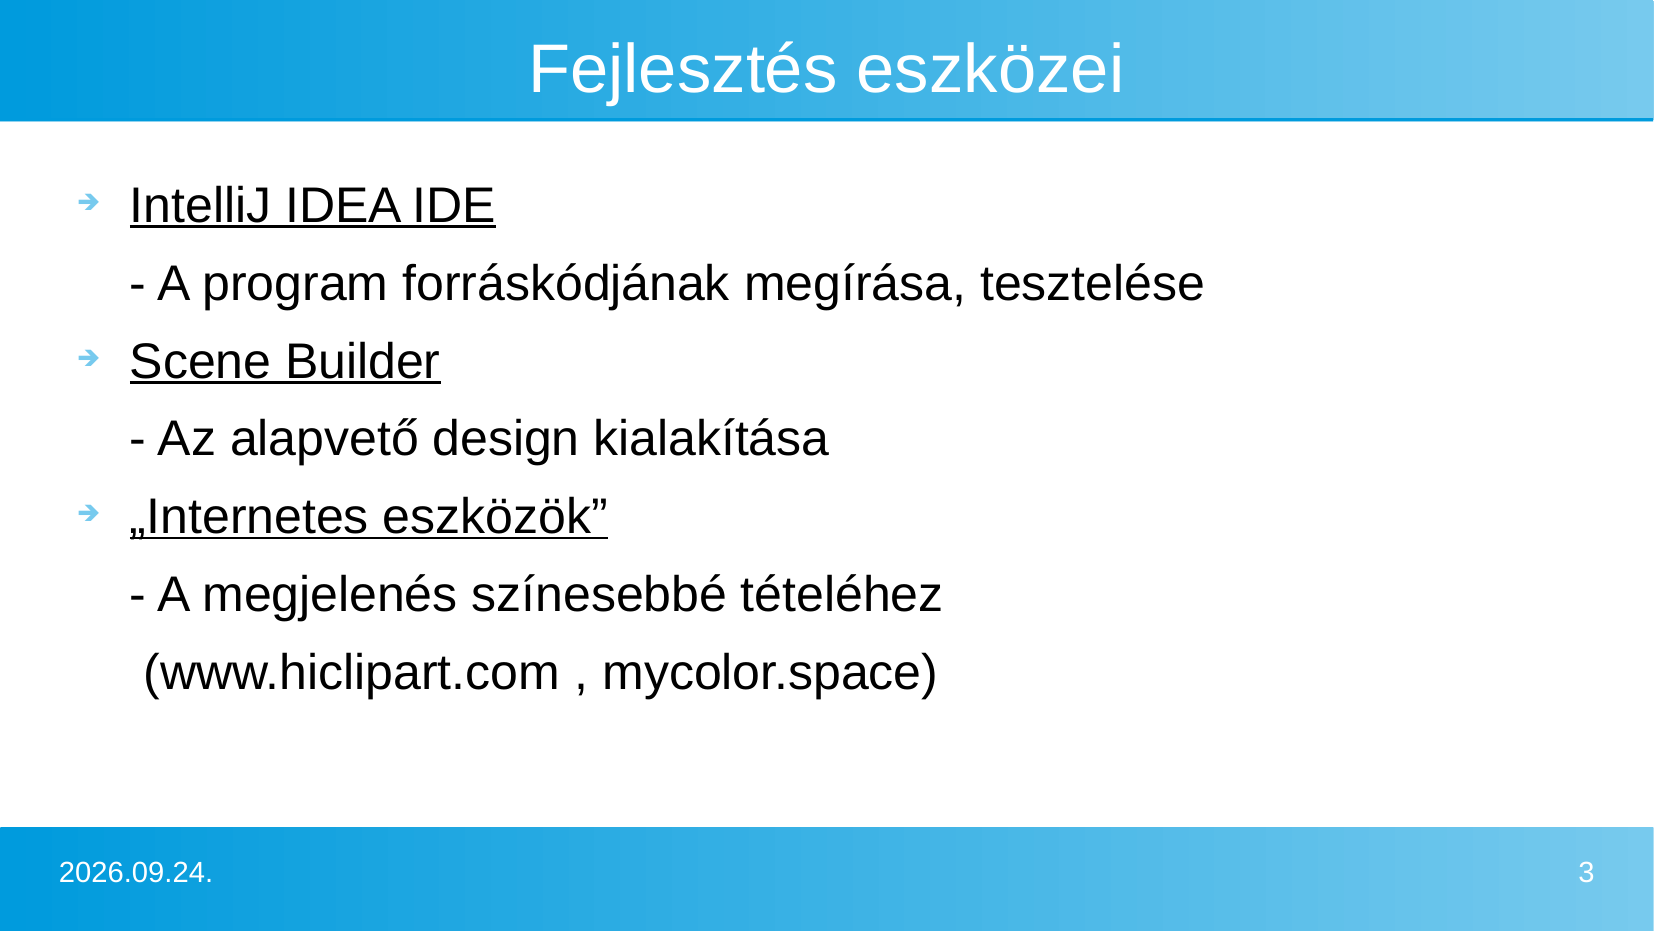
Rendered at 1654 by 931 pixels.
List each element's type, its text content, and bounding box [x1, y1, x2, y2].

list IntelliJ IDEA IDE - A program forráskódjának megírása, tesztelése Scene Builder - Az alapvető design kialakítása „Internetes eszközök” - A megjelenés színesebbé tételéhez (www.hiclipart.com , mycolor.space) [59, 177, 1595, 768]
title Fejlesztés eszközei [59, 29, 1595, 108]
